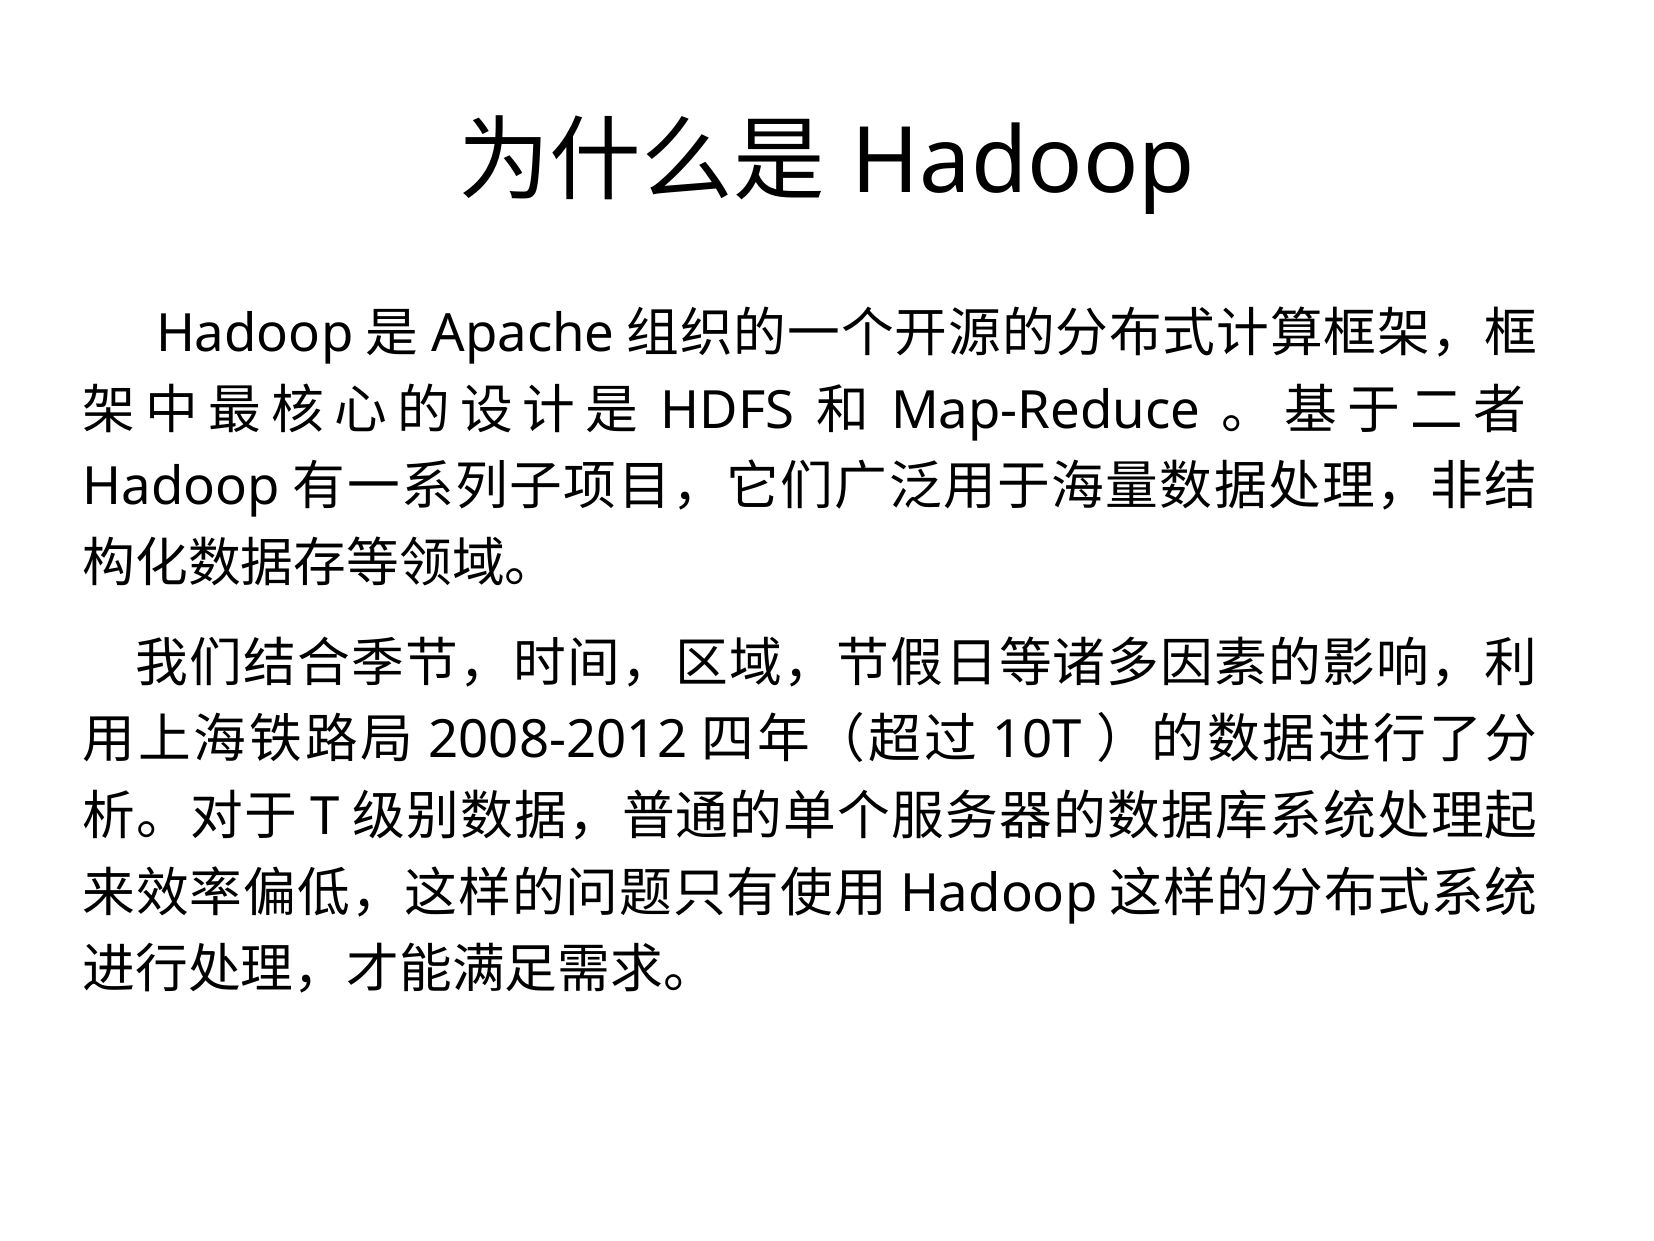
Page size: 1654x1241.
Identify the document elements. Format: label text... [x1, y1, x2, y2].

title 为什么是Hadoop [82, 49, 1571, 257]
list Hadoop是Apache组织的一个开源的分布式计算框架，框架中最核心的设计是HDFS和Map-Reduce。基于二者Hadoop有一系列子项目，它们广泛用于海量数据处理，非结构化数据存等领域。 我们结合季节，时间，区域，节假日等诸多因素的影响，利用上海铁路局2008-2012四年（超过10T）的数据进行了分析。对于T级别数据，普通的单个服务器的数据库系统处理起来效率偏低，这样的问题只有使用Hadoop这样的分布式系统进行处理，才能满足需求。 [82, 290, 1538, 1010]
